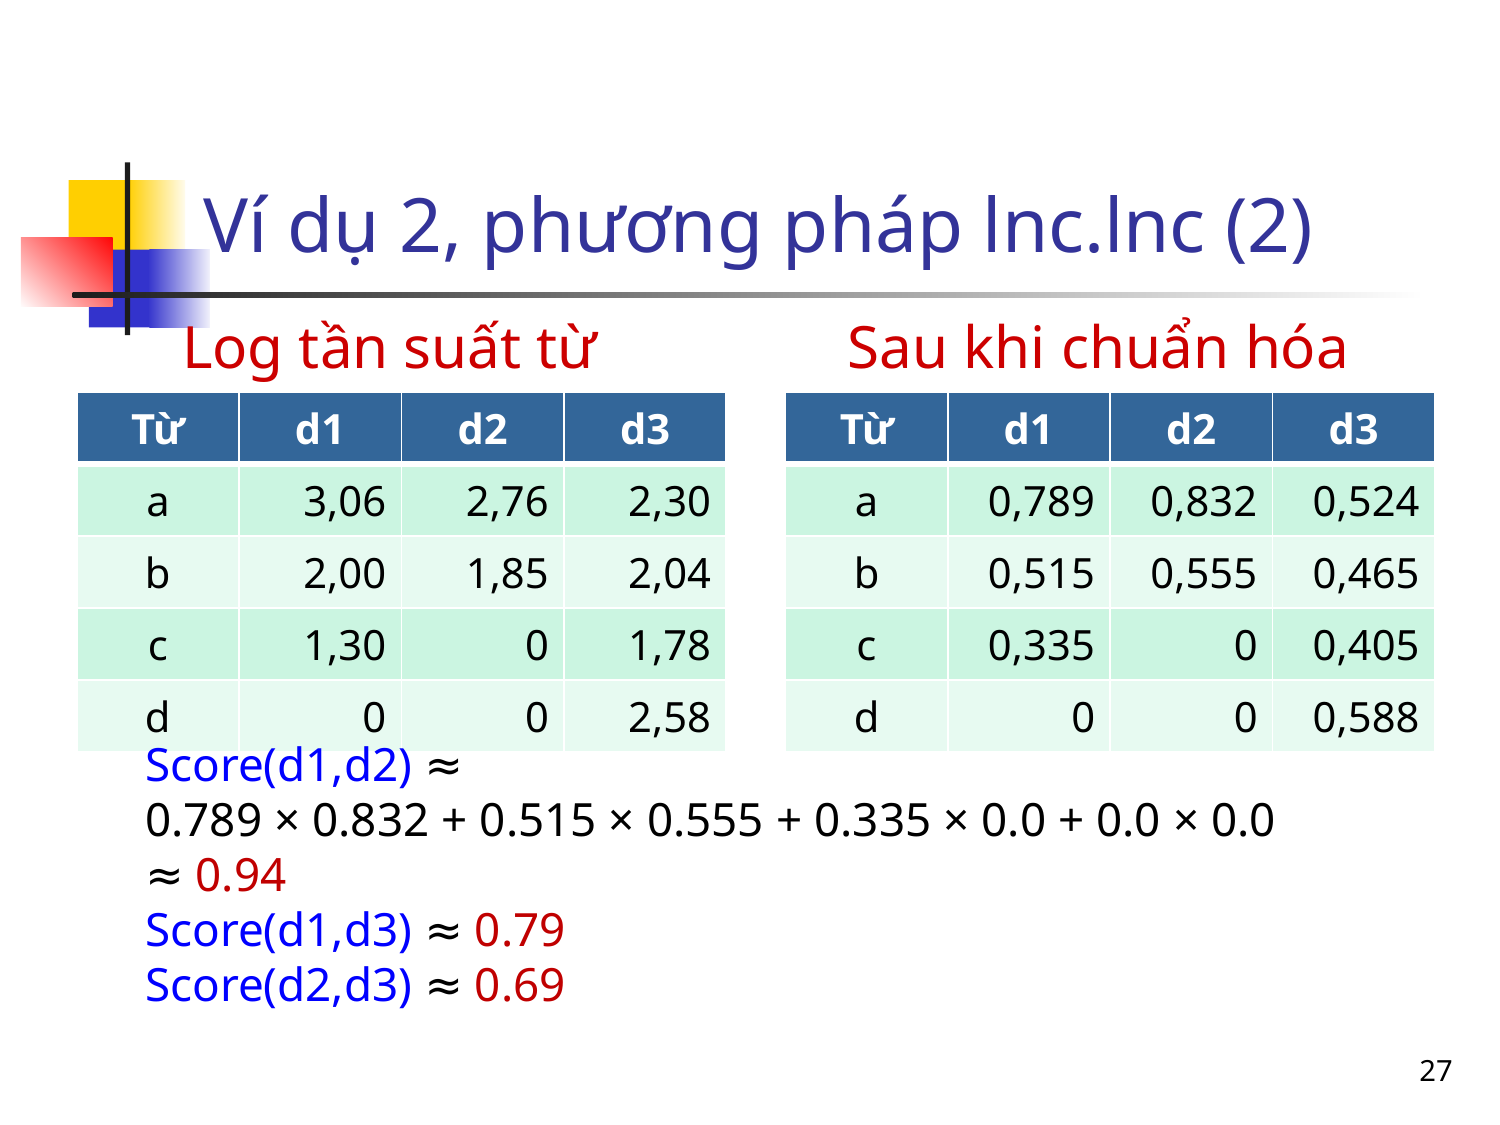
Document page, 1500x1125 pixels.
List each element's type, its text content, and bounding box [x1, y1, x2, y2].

table_cell 0,335 [949, 609, 1109, 679]
table_cell a [78, 467, 238, 535]
table_cell 0 [531, 705, 543, 727]
table_cell 2,00 [240, 537, 401, 607]
table_cell 0 [1111, 681, 1272, 727]
table_cell c [78, 609, 238, 679]
table_cell 2,30 [565, 467, 725, 535]
table_cell b [78, 537, 238, 607]
table_cell 2,04 [565, 537, 725, 607]
table_cell 0,465 [1273, 537, 1434, 607]
table_cell d [859, 712, 871, 727]
table_header d1 [949, 393, 1109, 461]
table_header Từ [78, 393, 238, 461]
table_cell c [786, 609, 947, 679]
table_cell a [786, 467, 947, 535]
table_cell 0,515 [949, 537, 1109, 607]
text_box Log tần suất từ [76, 302, 703, 388]
table_cell b [786, 537, 947, 607]
table_cell 0,789 [949, 467, 1109, 535]
table_cell 0 [949, 681, 1109, 727]
table_cell 0,832 [1111, 467, 1272, 535]
table_cell 0,555 [1111, 537, 1272, 607]
title Ví dụ 2, phương pháp lnc.lnc (2) [188, 35, 1468, 275]
table_cell 0 [240, 681, 401, 727]
table_cell 0 [402, 681, 563, 727]
table_cell 0 [1111, 609, 1272, 679]
table_cell 0 [402, 609, 563, 679]
table_cell 2,58 [693, 718, 705, 727]
table_cell 0 [368, 705, 380, 727]
table_cell d [150, 712, 162, 727]
table_cell 1,78 [565, 609, 725, 679]
table_header Từ [786, 393, 947, 461]
text_box Sau khi chuẩn hóa [785, 302, 1412, 388]
table_cell 2,76 [402, 467, 563, 535]
table_cell 0,405 [1273, 609, 1434, 679]
table_header d1 [240, 393, 401, 461]
table_cell 3,06 [240, 467, 401, 535]
table_cell 0 [1239, 705, 1251, 727]
table_cell 2,58 [565, 681, 725, 727]
table_cell d [786, 681, 947, 727]
table_cell 0,588 [1273, 681, 1434, 751]
table_header d3 [1273, 393, 1434, 461]
table_cell 1,85 [402, 537, 563, 607]
table_header d2 [402, 393, 563, 461]
table_cell 1,30 [240, 609, 401, 679]
table_cell d [78, 681, 238, 751]
table_header d3 [565, 393, 725, 461]
table_cell 0,524 [1273, 467, 1434, 535]
table_cell 0 [1077, 705, 1089, 727]
table_cell 2,58 [694, 705, 704, 715]
text_box Score(d1,d2) ≈ 0.789 × 0.832 + 0.515 × 0.555 + 0.335 × 0.0 + 0.0 × 0.0 ≈ 0.94 Score(d1,d3) ≈ 0.79 Score(d2,d3) ≈ 0.69 [130, 727, 1293, 1018]
table_header d2 [1111, 393, 1272, 461]
slide_number <number> [1155, 1024, 1468, 1100]
